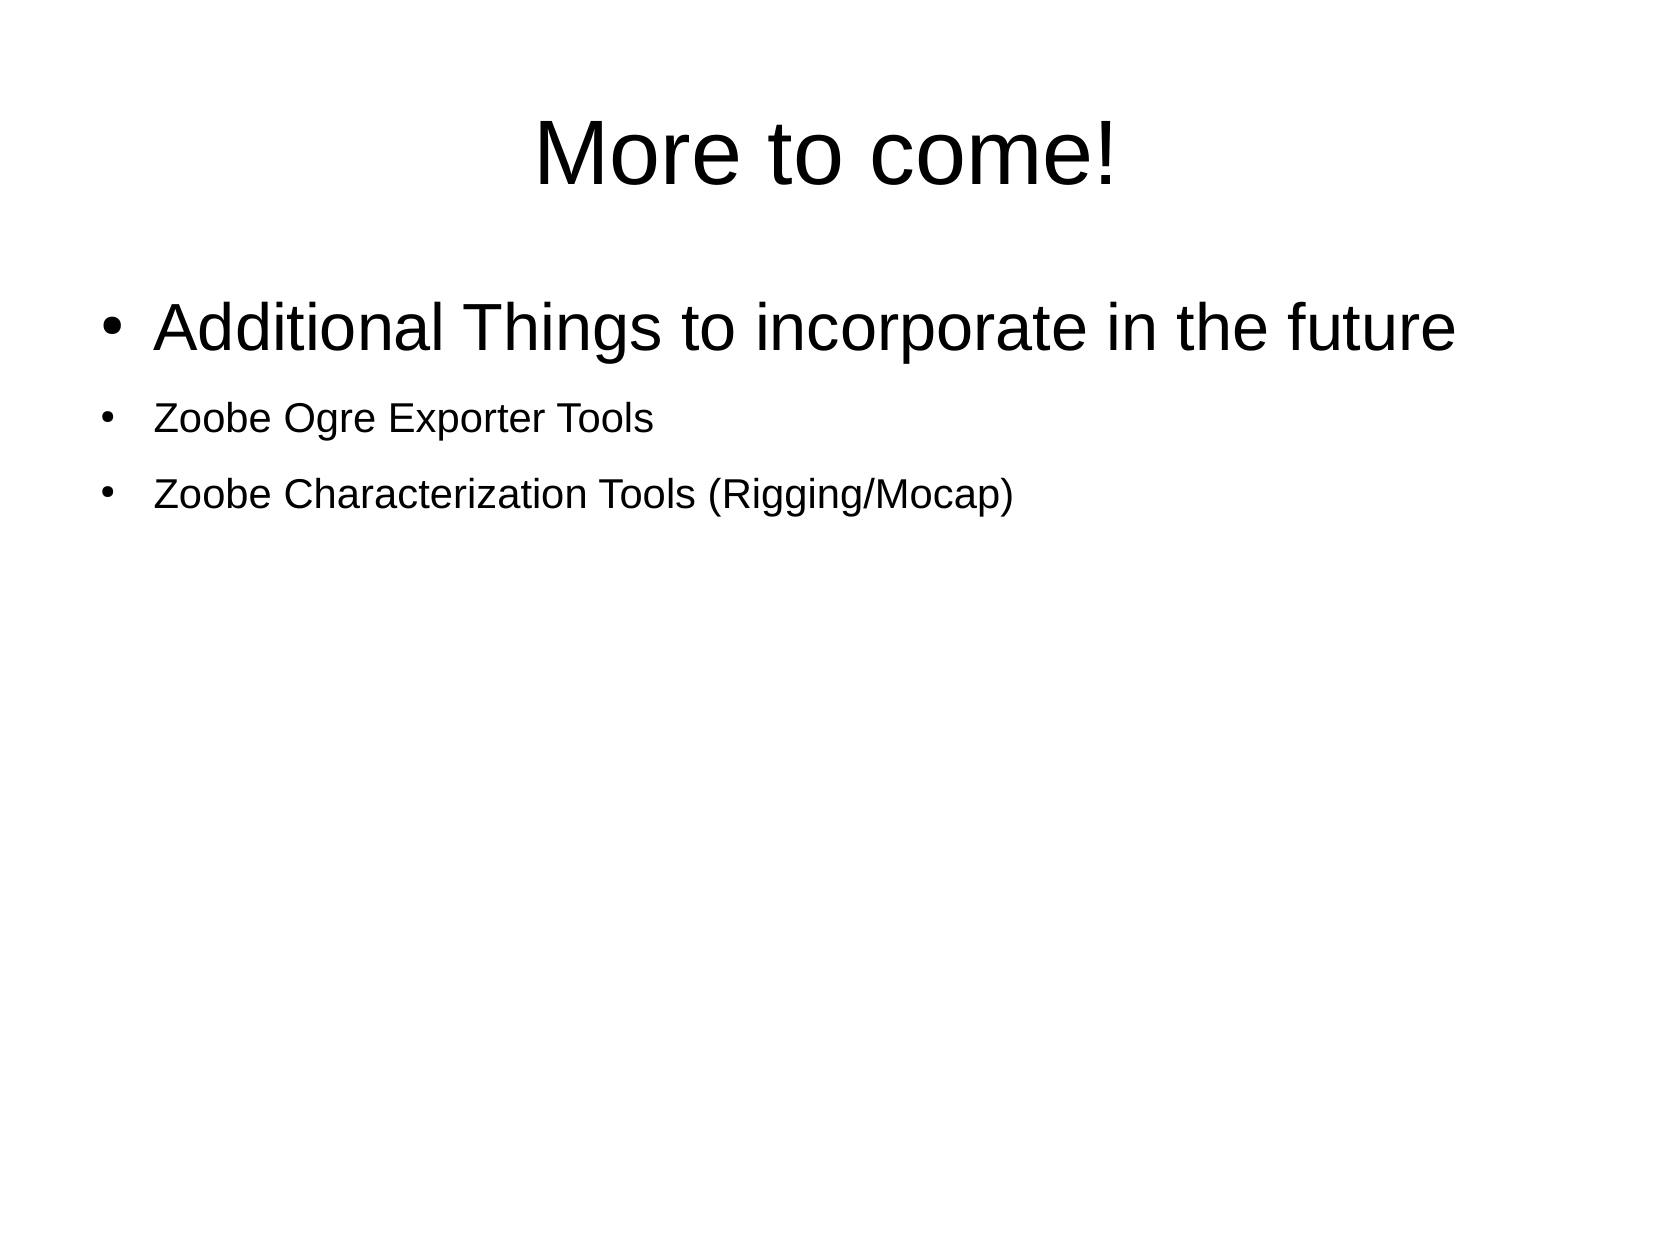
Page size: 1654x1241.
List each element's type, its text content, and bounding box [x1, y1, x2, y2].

list Additional Things to incorporate in the future Zoobe Ogre Exporter Tools Zoobe Characterization Tools (Rigging/Mocap) [82, 290, 1571, 1109]
title More to come! [82, 49, 1571, 257]
